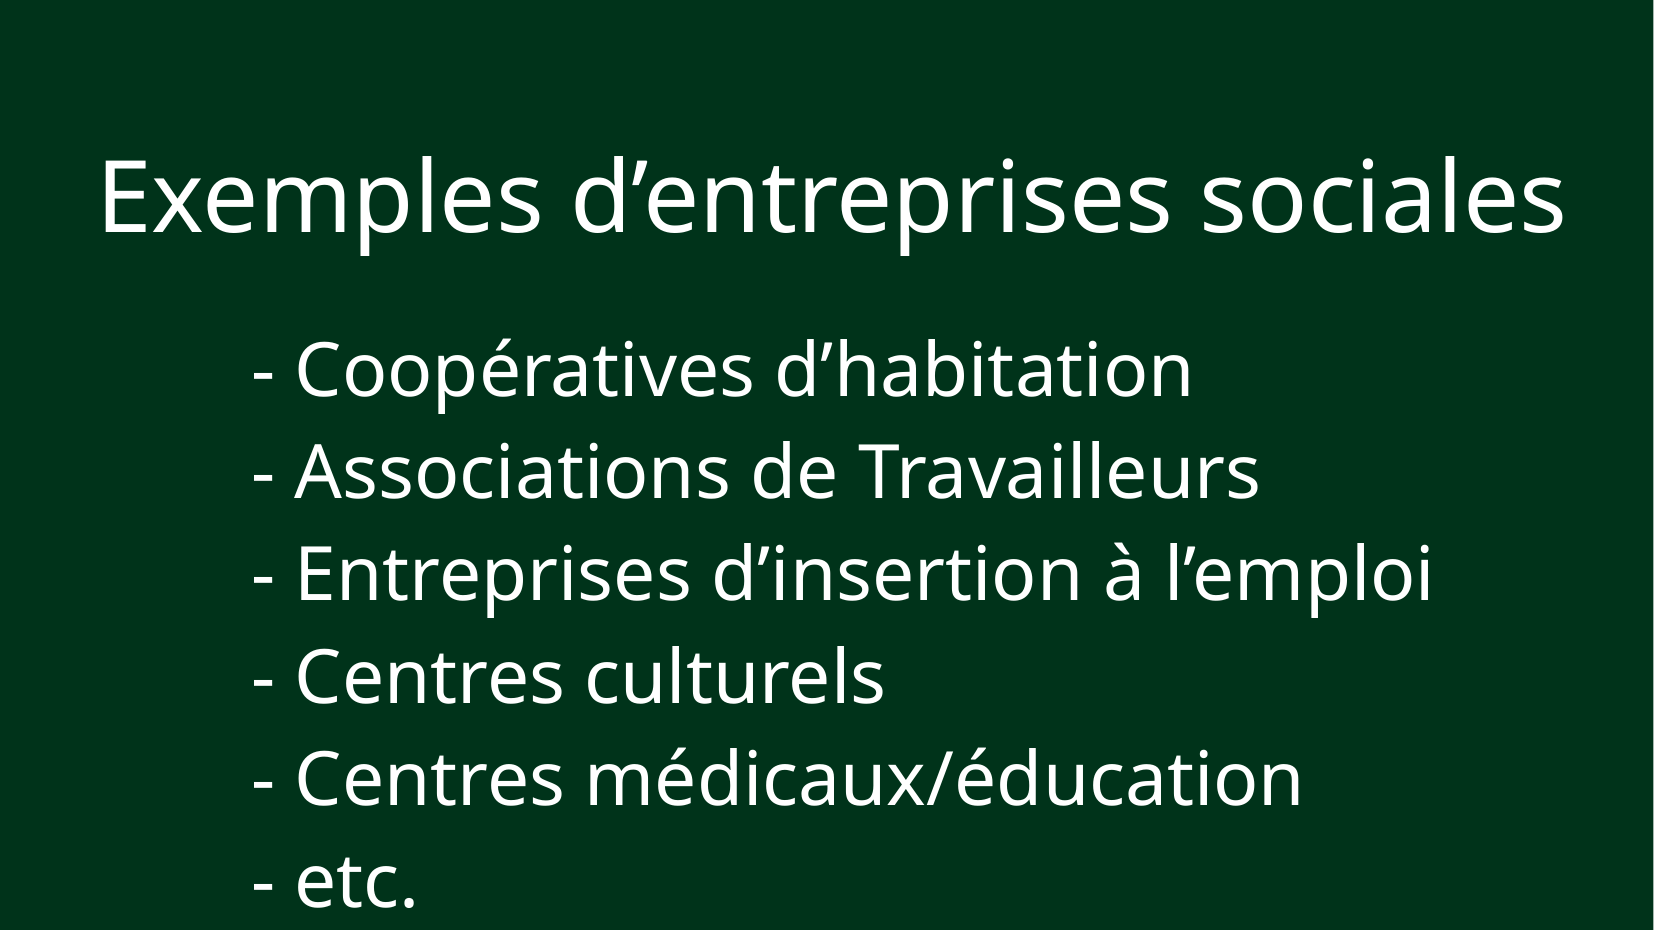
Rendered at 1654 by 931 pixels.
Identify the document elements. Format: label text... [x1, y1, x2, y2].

text_box - Coopératives d’habitation - Associations de Travailleurs - Entreprises d’insertion à l’emploi - Centres culturels - Centres médicaux/éducation - etc. [236, 308, 1654, 931]
text_box Exemples d’entreprises sociales [70, 118, 1595, 358]
